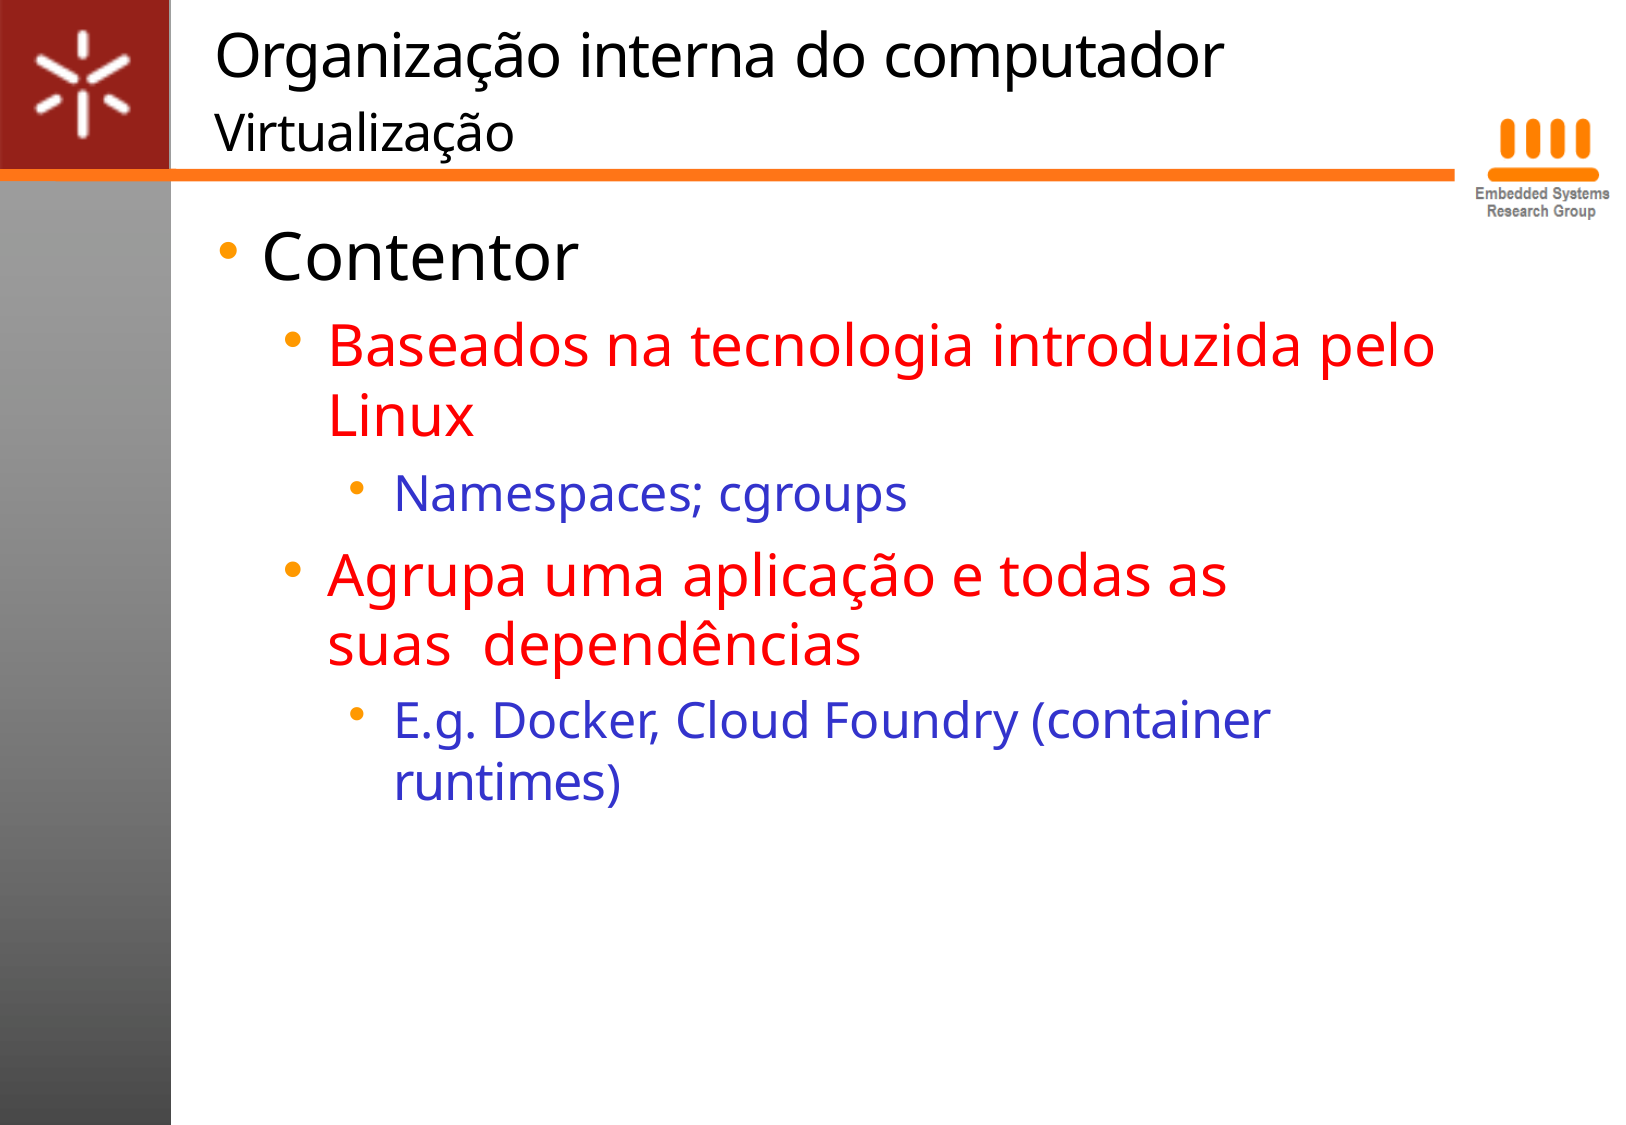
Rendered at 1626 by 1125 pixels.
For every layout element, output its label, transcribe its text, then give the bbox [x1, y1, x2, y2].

picture [0, 0, 171, 169]
picture [0, 182, 171, 1125]
title Organização interna do computador Virtualização [212, 16, 1312, 234]
picture [1475, 118, 1610, 220]
text_box Contentor Baseados na tecnologia introduzida pelo Linux Namespaces; cgroups Agrupa uma aplicação e todas as suas dependências E.g. Docker, Cloud Foundry (container runtimes) [215, 196, 1520, 812]
